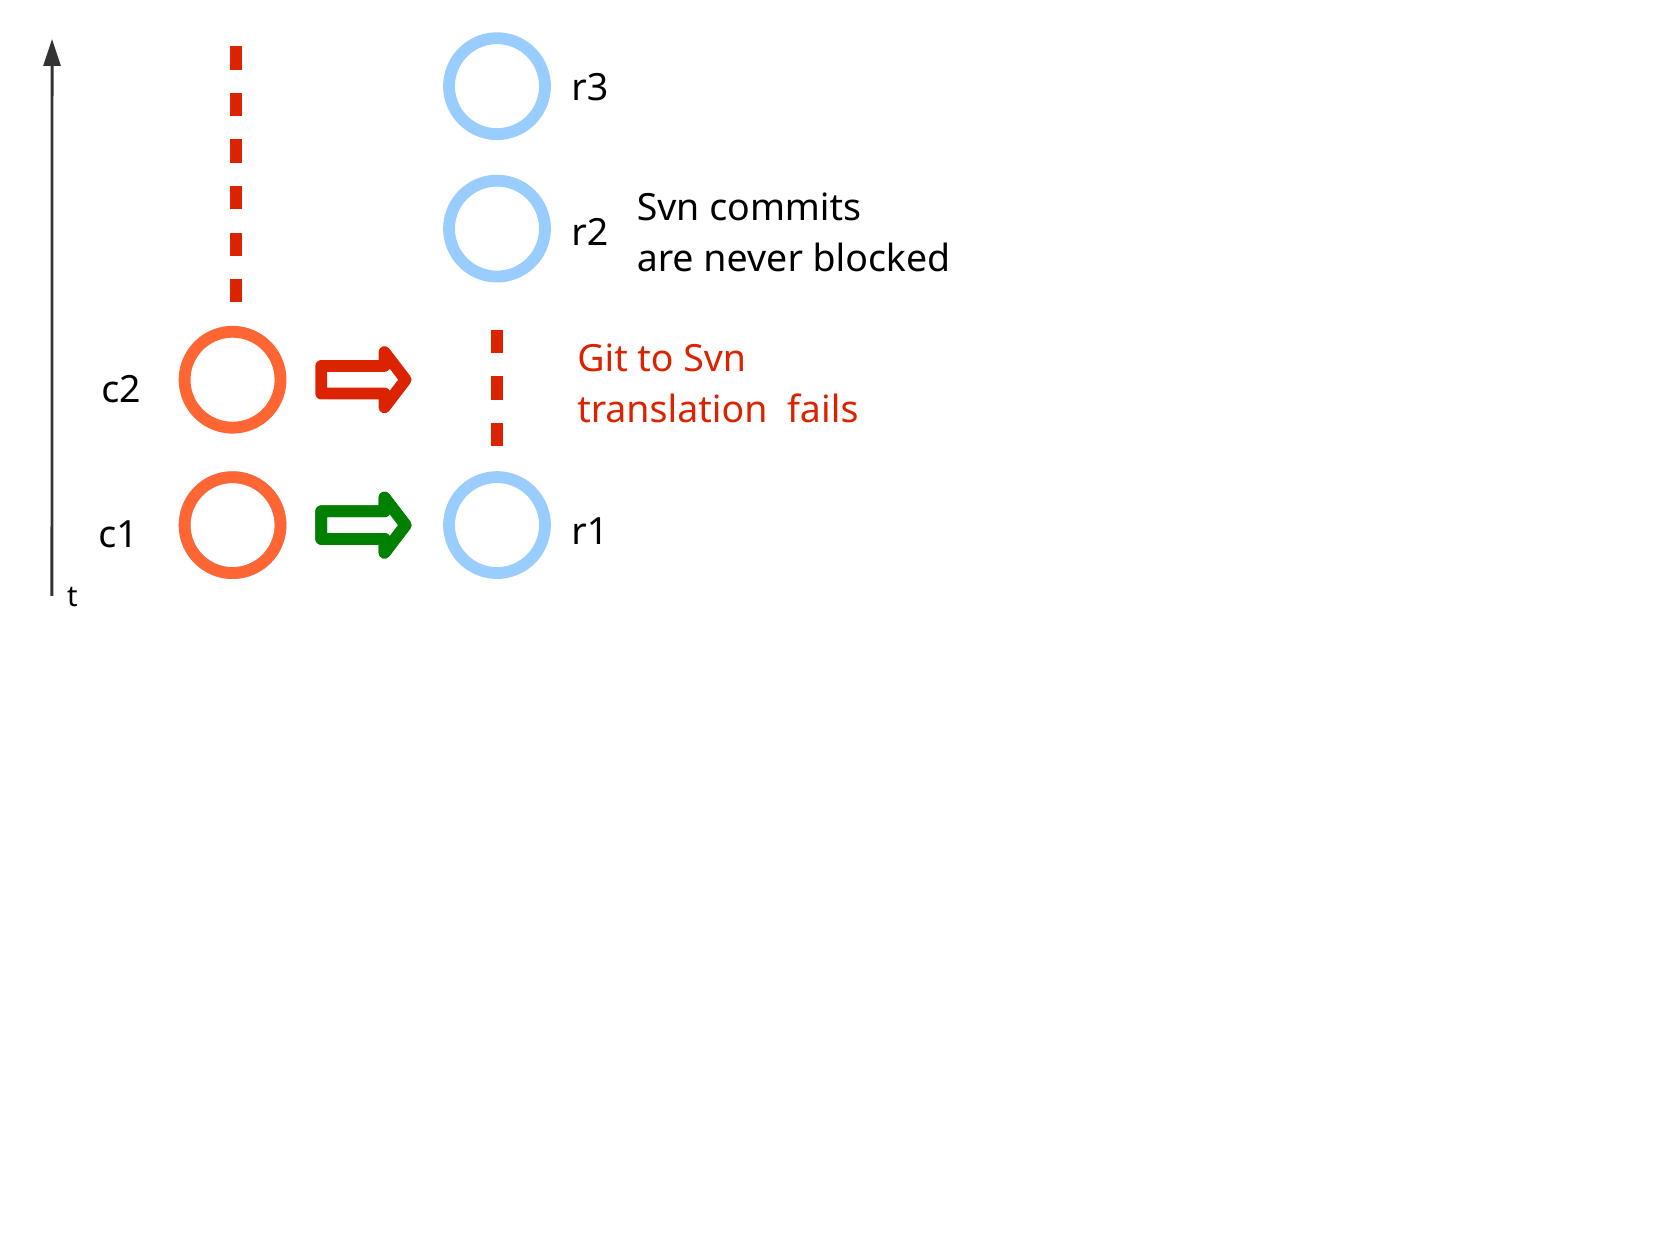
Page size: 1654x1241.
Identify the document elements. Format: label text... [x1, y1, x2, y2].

text_box c1 [83, 500, 158, 559]
text_box r2 [556, 197, 626, 259]
text_box c2 [86, 354, 161, 414]
text_box r1 [556, 496, 626, 556]
text_box Svn commits are never blocked [622, 172, 976, 275]
text_box Git to Svn translation fails [562, 324, 881, 427]
text_box r3 [556, 53, 626, 112]
text_box t [52, 568, 93, 618]
